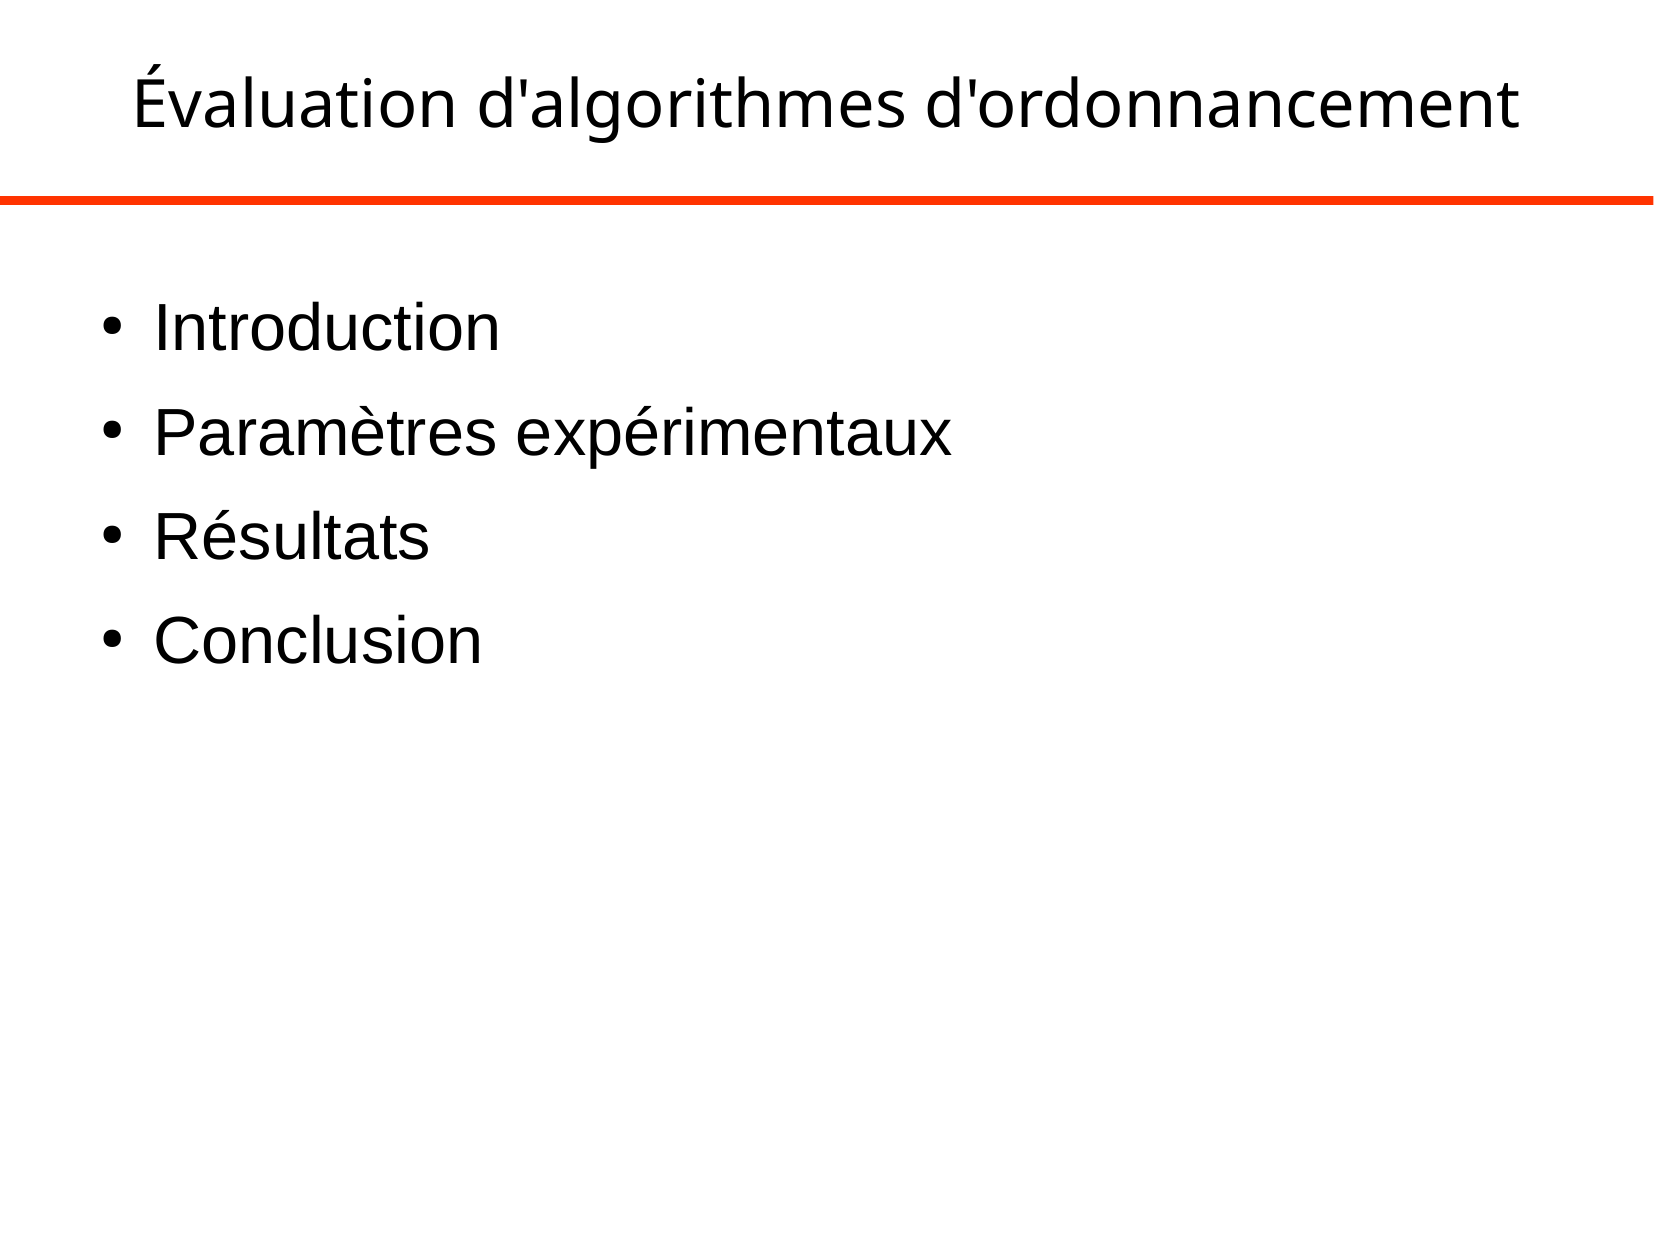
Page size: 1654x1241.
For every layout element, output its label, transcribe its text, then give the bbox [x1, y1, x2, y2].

list Introduction Paramètres expérimentaux Résultats Conclusion [82, 290, 1571, 1010]
title Évaluation d'algorithmes d'ordonnancement [82, 31, 1571, 172]
